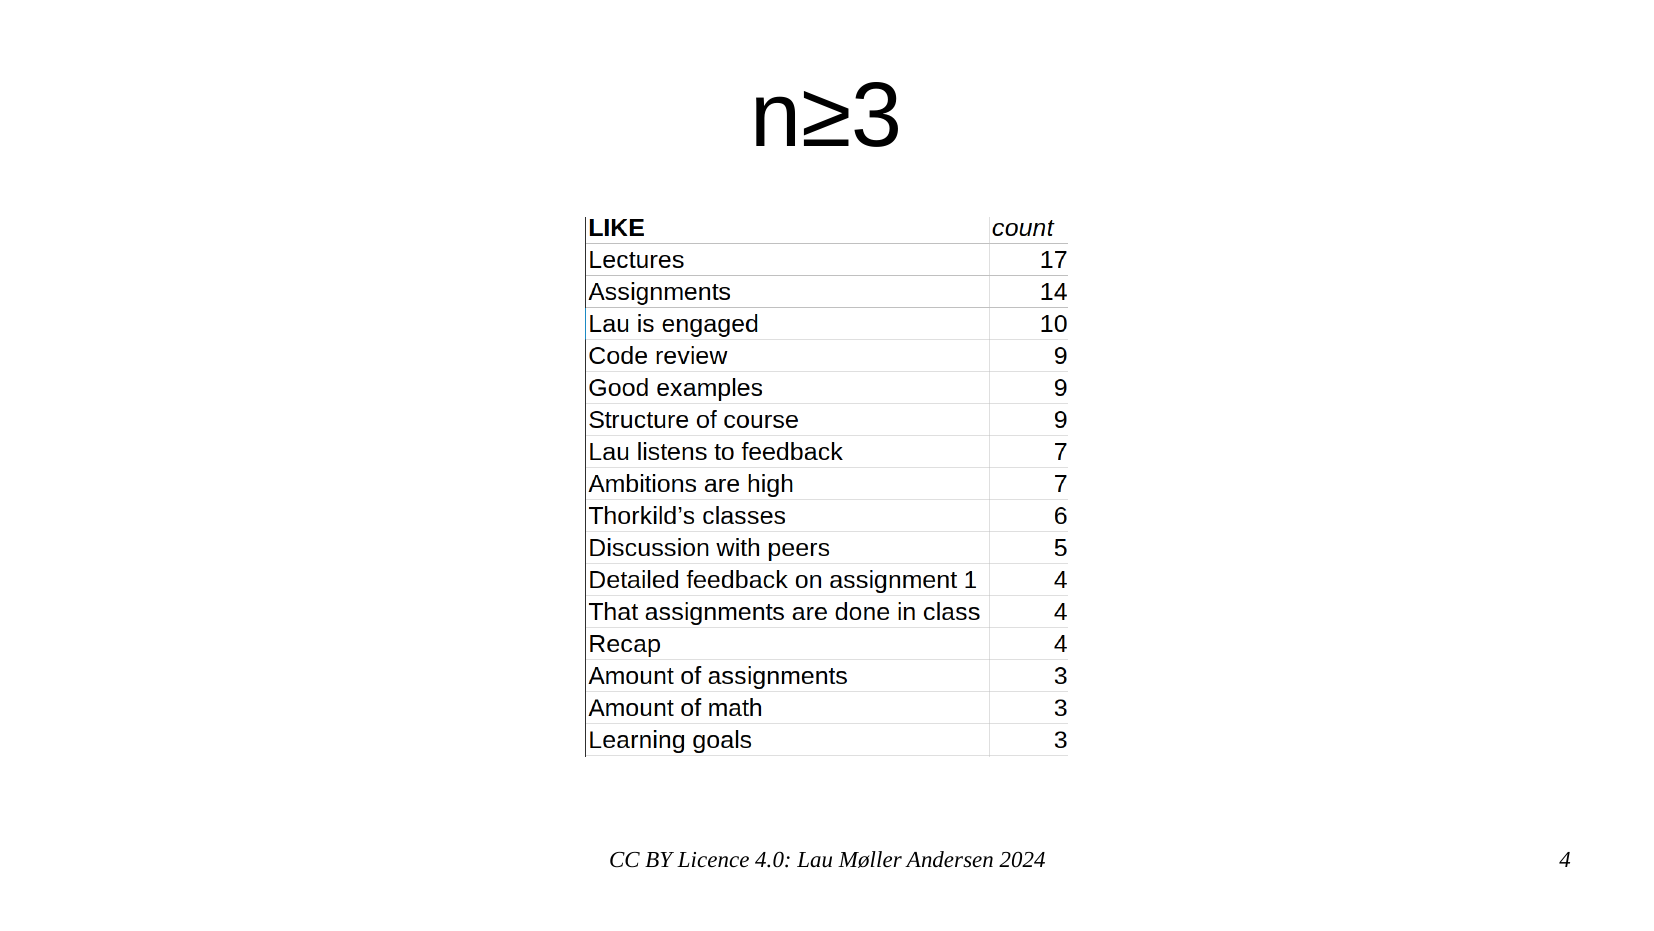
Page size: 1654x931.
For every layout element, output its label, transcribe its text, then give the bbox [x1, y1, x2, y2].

picture [585, 217, 1068, 758]
title n≥3 [82, 37, 1571, 193]
